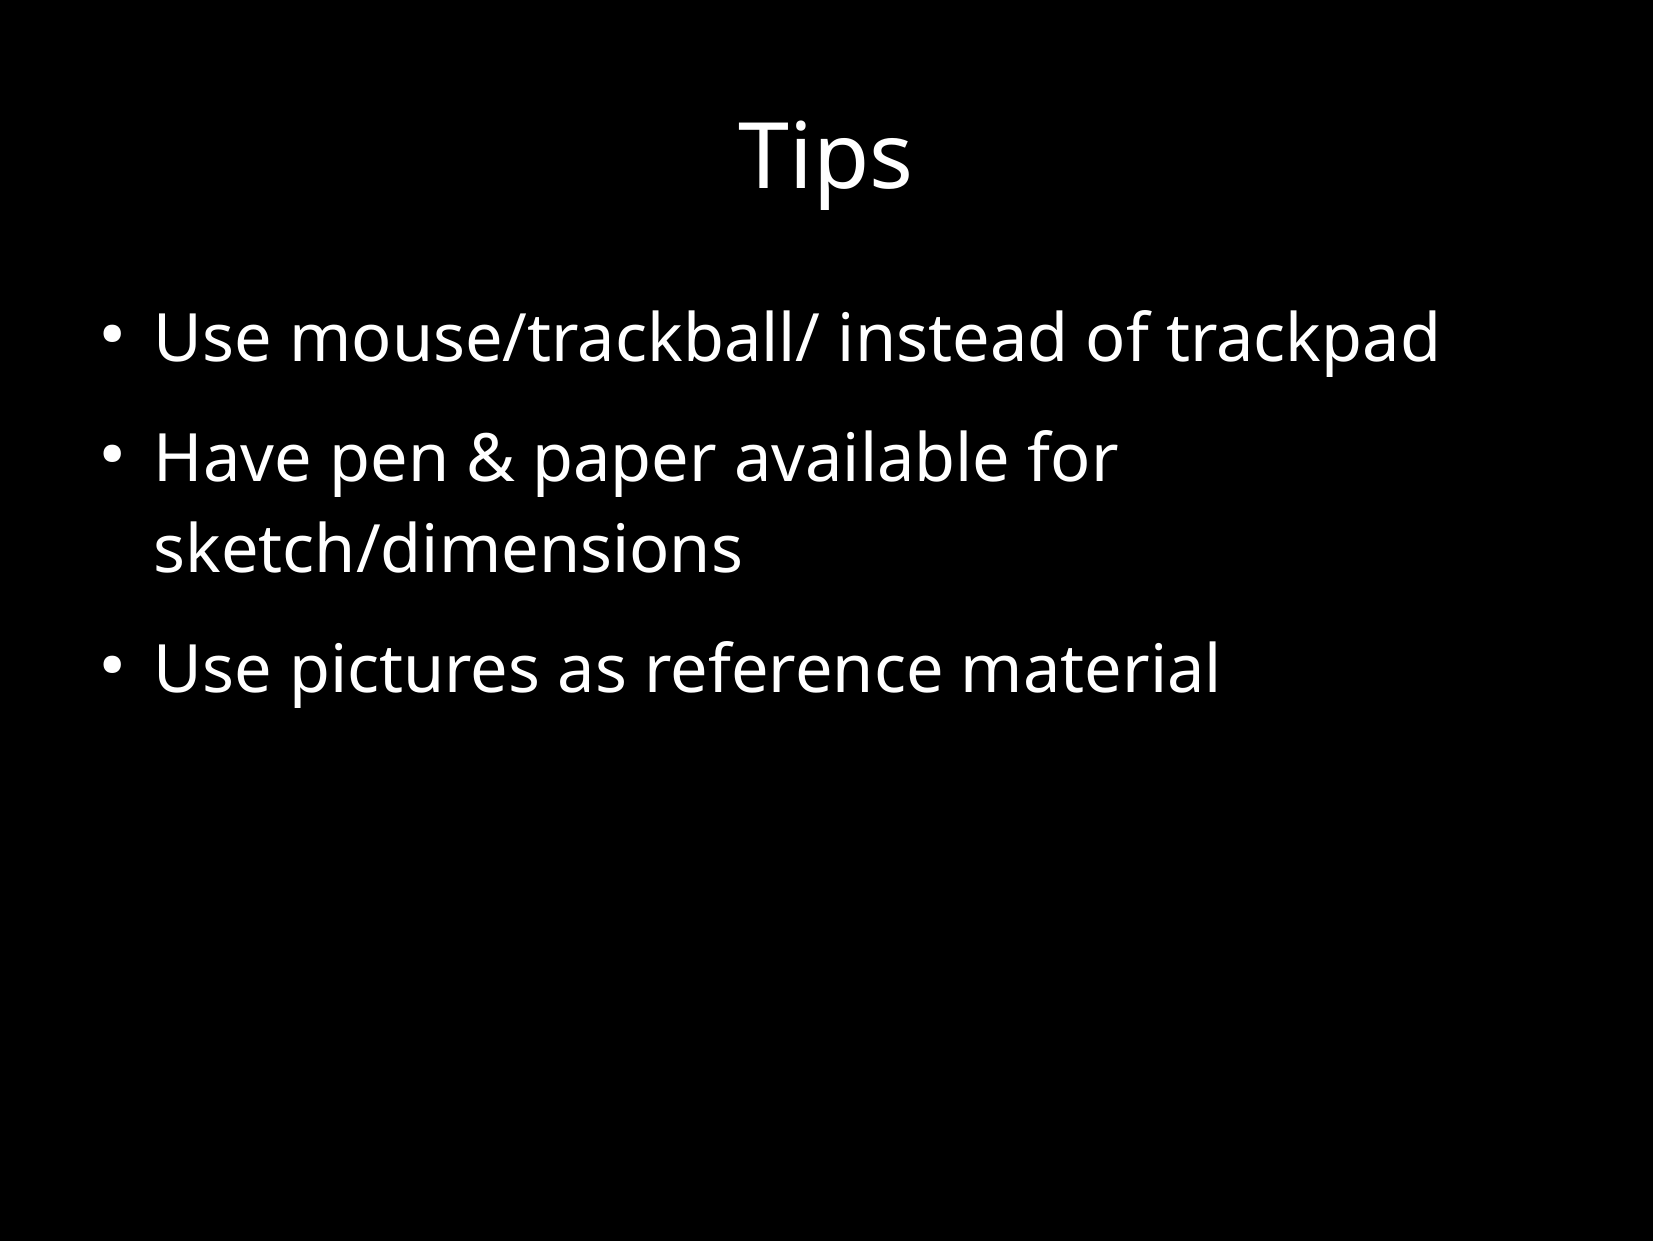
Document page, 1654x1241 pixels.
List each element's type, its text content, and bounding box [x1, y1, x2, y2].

title Tips [82, 49, 1571, 257]
list Use mouse/trackball/ instead of trackpad Have pen & paper available for sketch/dimensions Use pictures as reference material [82, 290, 1571, 1010]
